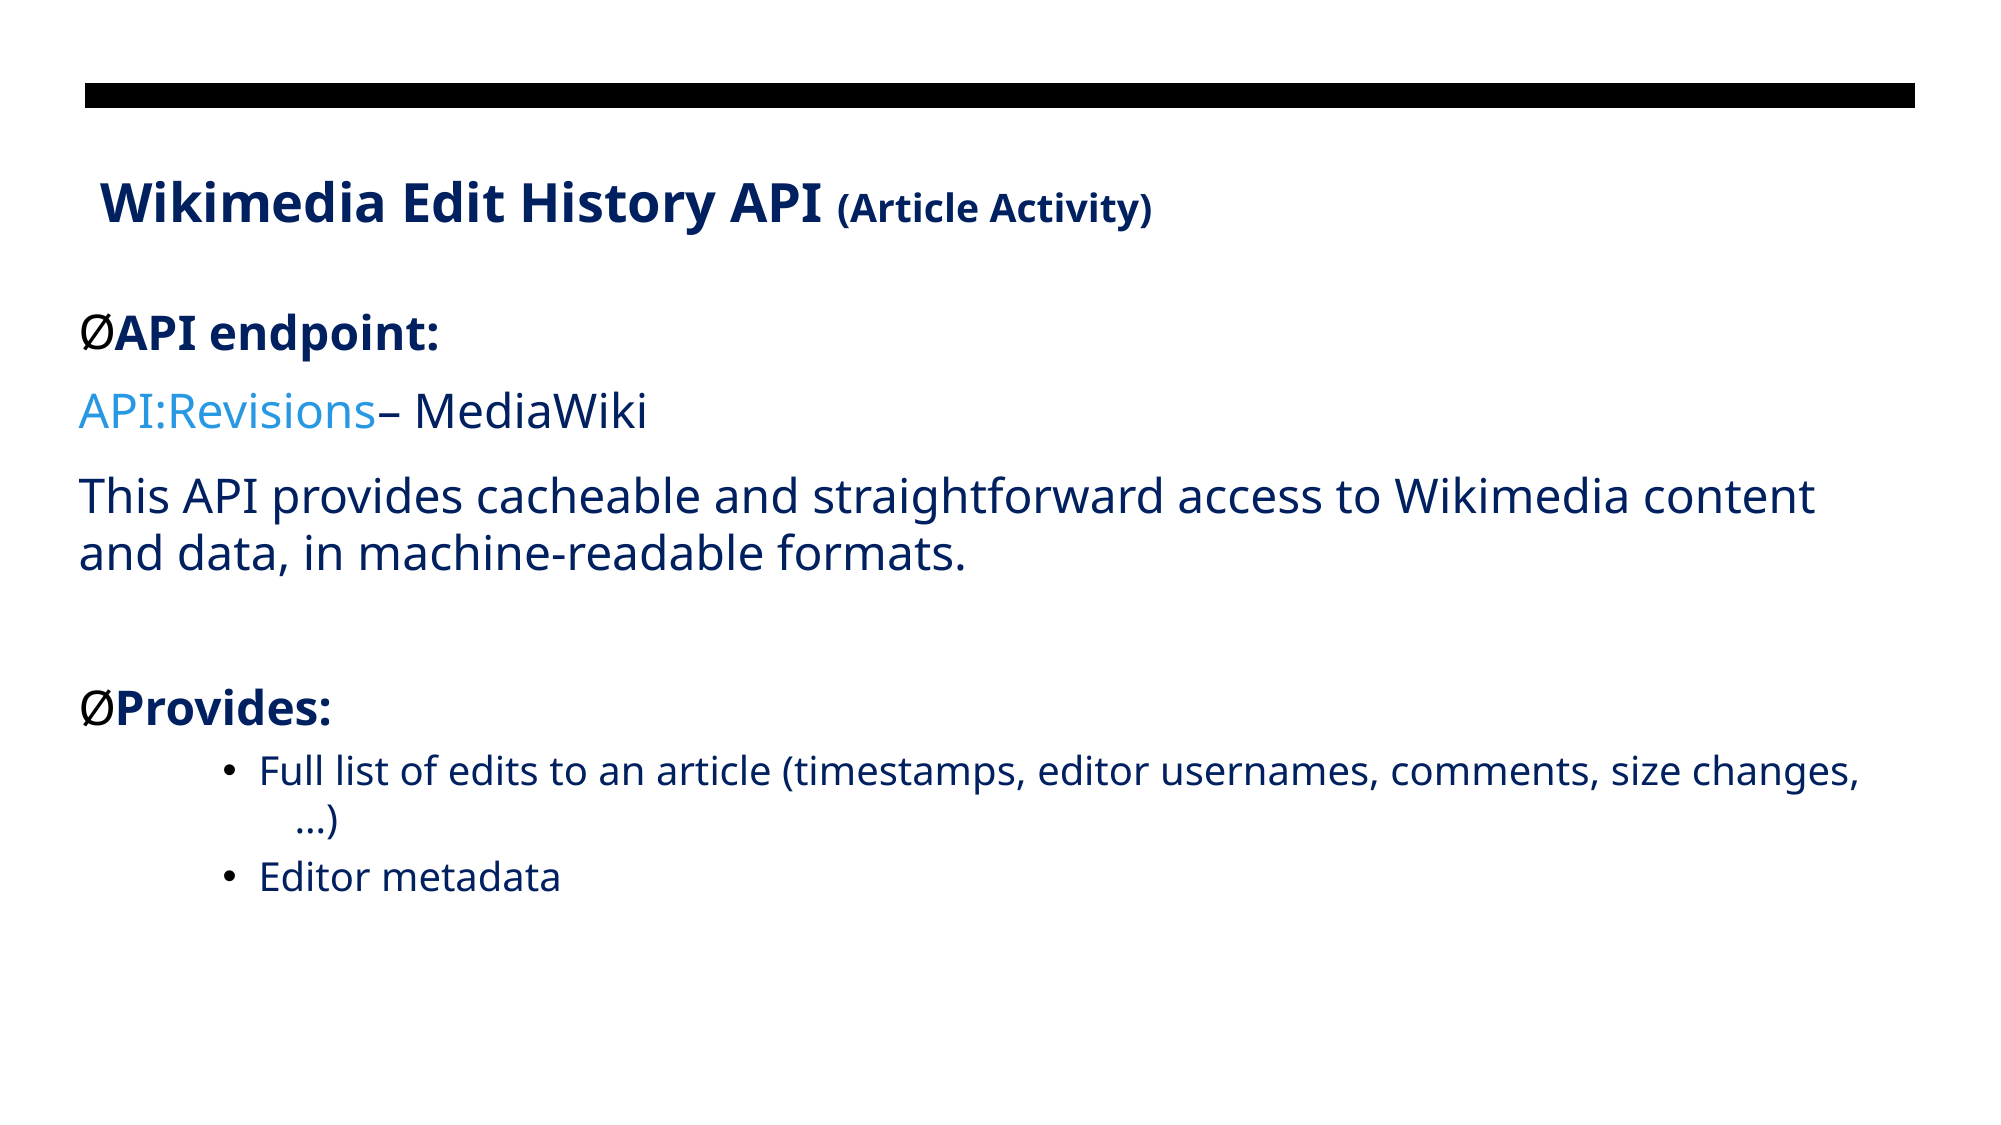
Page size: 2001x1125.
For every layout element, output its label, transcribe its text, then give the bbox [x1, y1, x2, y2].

list API endpoint: API:Revisions – MediaWiki This API provides cacheable and straightforward access to Wikimedia content and data, in machine-readable formats. Provides: Full list of edits to an article (timestamps, editor usernames, comments, size changes,…) Editor metadata [63, 294, 1894, 913]
title Wikimedia Edit History API (Article Activity) [85, 160, 1916, 289]
